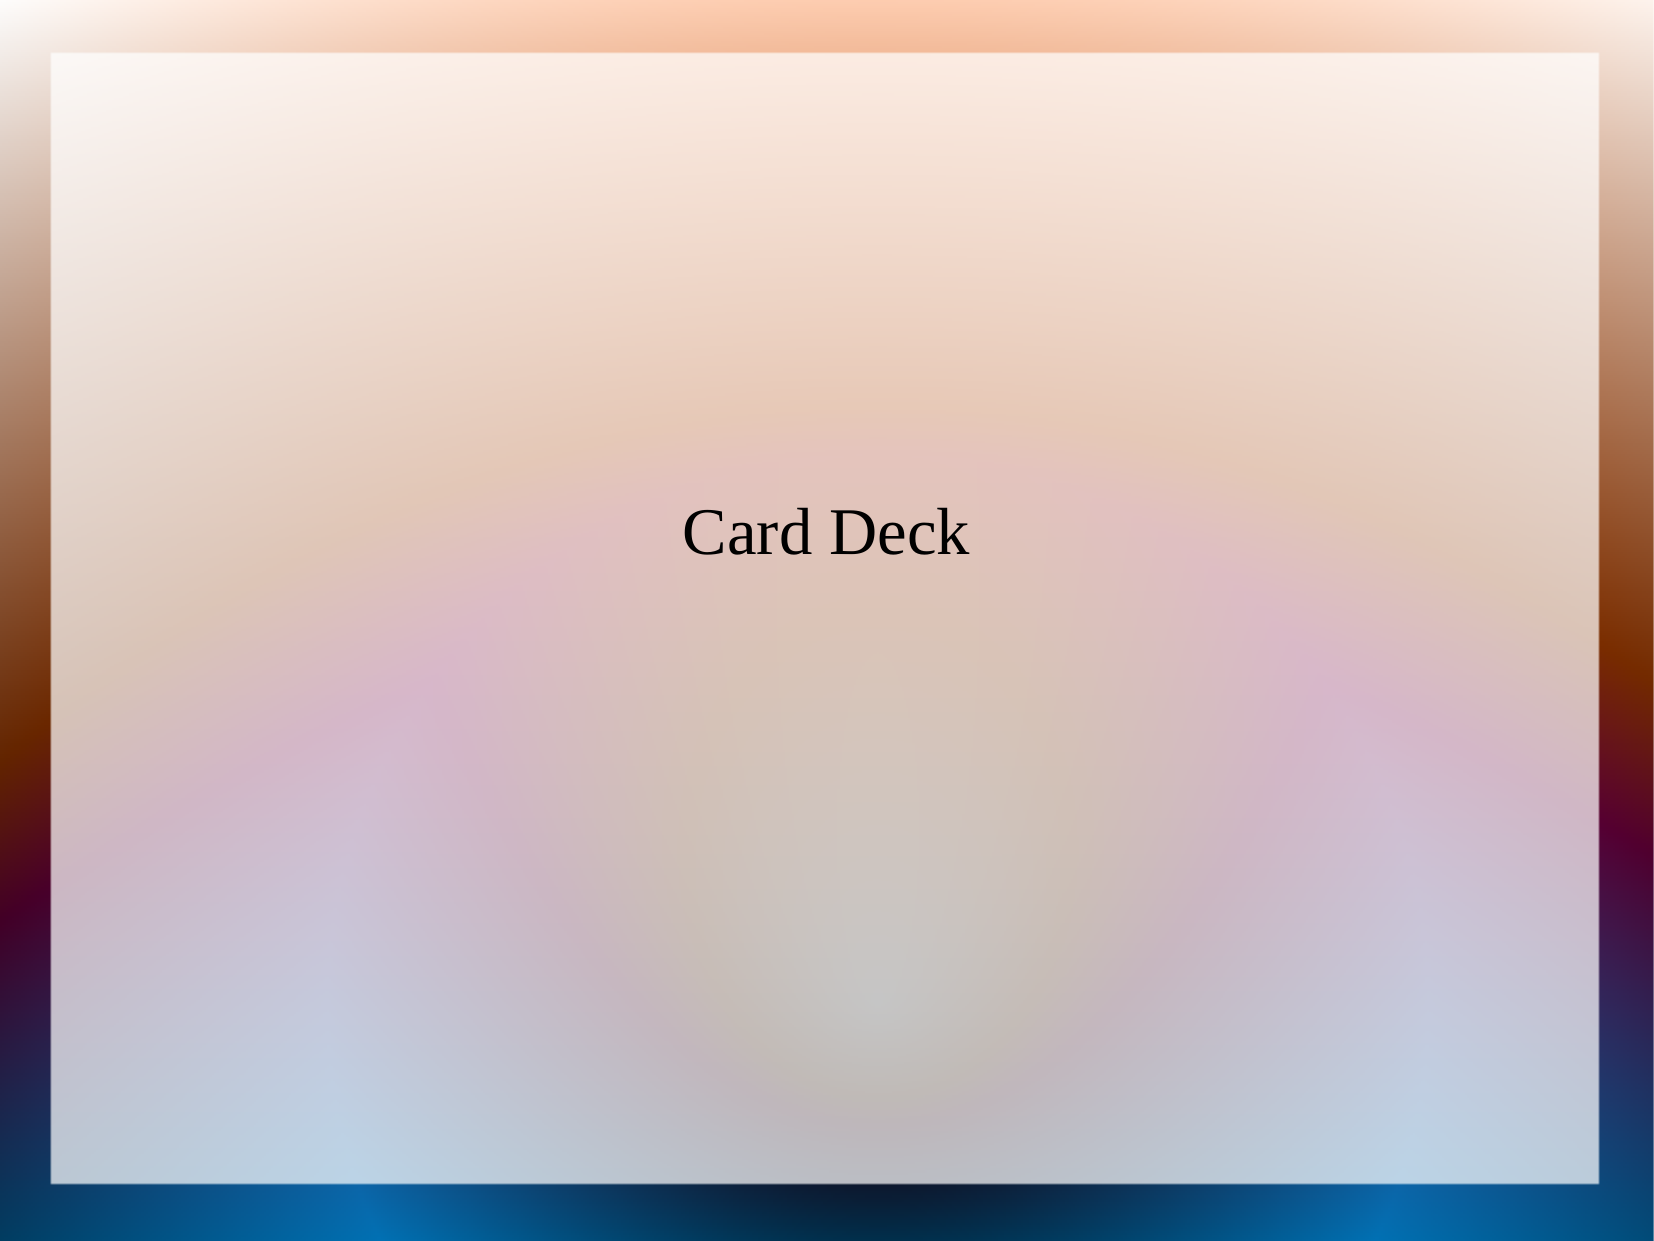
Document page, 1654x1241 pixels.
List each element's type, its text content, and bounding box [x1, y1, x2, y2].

picture [0, 0, 1654, 1241]
subtitle Card Deck [82, 55, 1571, 1010]
